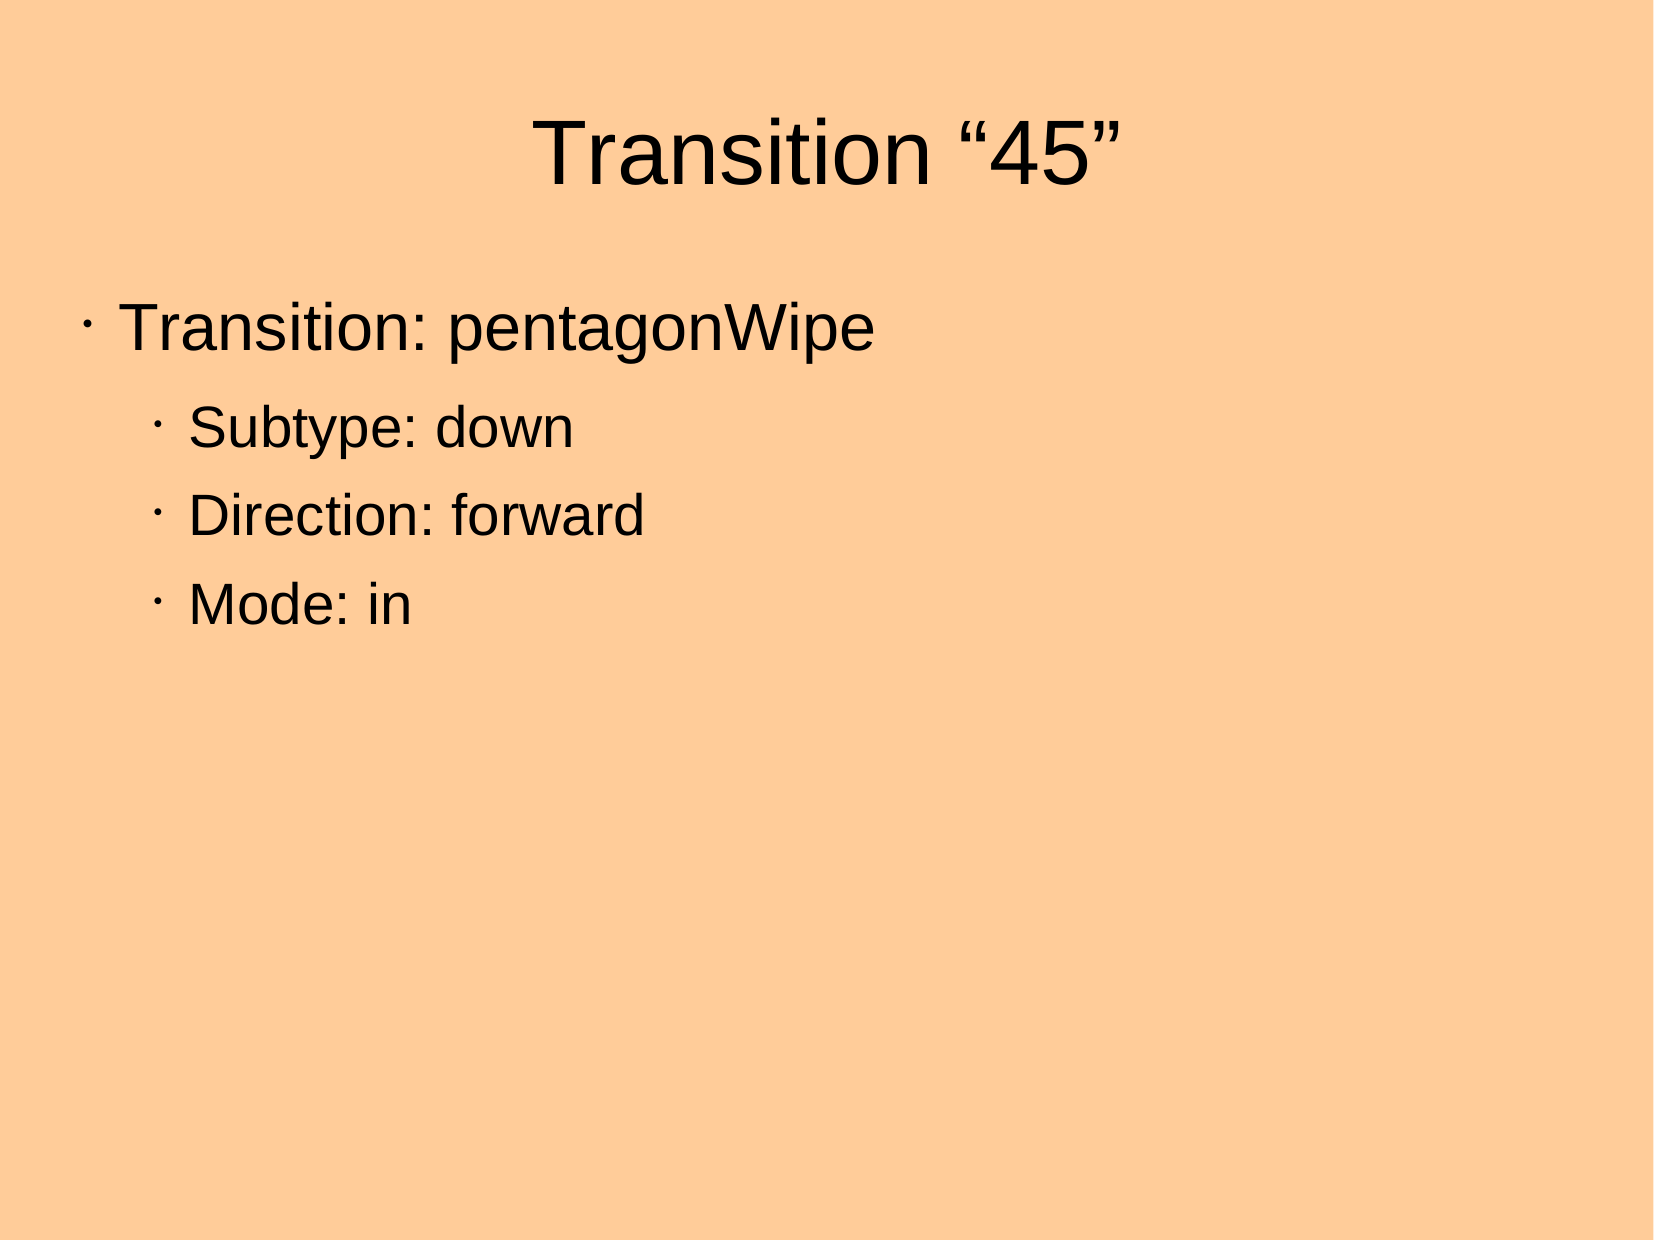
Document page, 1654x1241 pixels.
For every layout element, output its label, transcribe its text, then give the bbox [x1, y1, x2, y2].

list Transition: pentagonWipe Subtype: down Direction: forward Mode: in [82, 290, 1571, 1080]
title Transition “45” [82, 49, 1571, 257]
